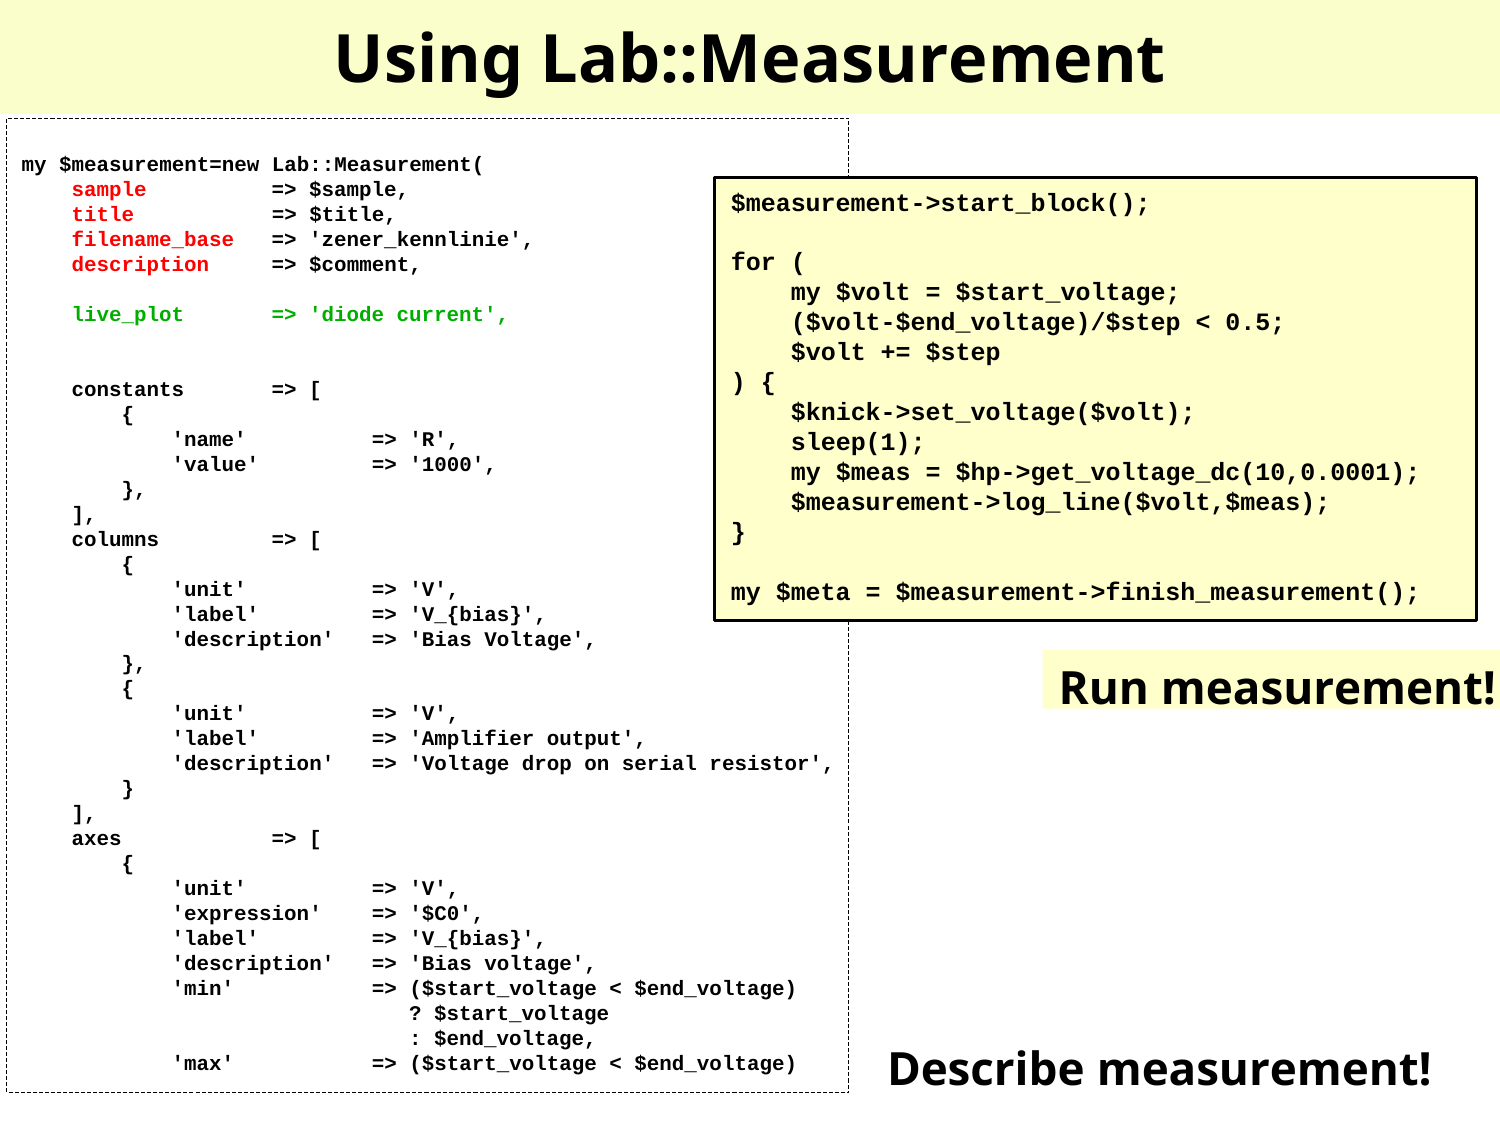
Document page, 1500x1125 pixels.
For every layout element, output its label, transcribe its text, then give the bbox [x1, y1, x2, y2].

title Using Lab::Measurement [0, 0, 1500, 114]
text_box Run measurement! [1062, 649, 1492, 709]
text_box my $measurement=new Lab::Measurement( sample => $sample, title => $title, filename_base => 'zener_kennlinie', description => $comment, live_plot => 'diode current', constants => [ { 'name' => 'R', 'value' => '1000', }, ], columns => [ { 'unit' => 'V', 'label' => 'V_{bias}', 'description' => 'Bias Voltage', }, { 'unit' => 'V', 'label' => 'Amplifier output', 'description' => 'Voltage drop on serial resistor', } ], axes => [ { 'unit' => 'V', 'expression' => '$C0', 'label' => 'V_{bias}', 'description' => 'Bias voltage', 'min' => ($start_voltage < $end_voltage) ? $start_voltage : $end_voltage, 'max' => ($start_voltage < $end_voltage) [6, 118, 849, 1093]
text_box $measurement->start_block(); for ( my $volt = $start_voltage; ($volt-$end_voltage)/$step < 0.5; $volt += $step ) { $knick->set_voltage($volt); sleep(1); my $meas = $hp->get_voltage_dc(10,0.0001); $measurement->log_line($volt,$meas); } my $meta = $measurement->finish_measurement(); [714, 177, 1477, 621]
text_box Describe measurement! [872, 1032, 1396, 1103]
